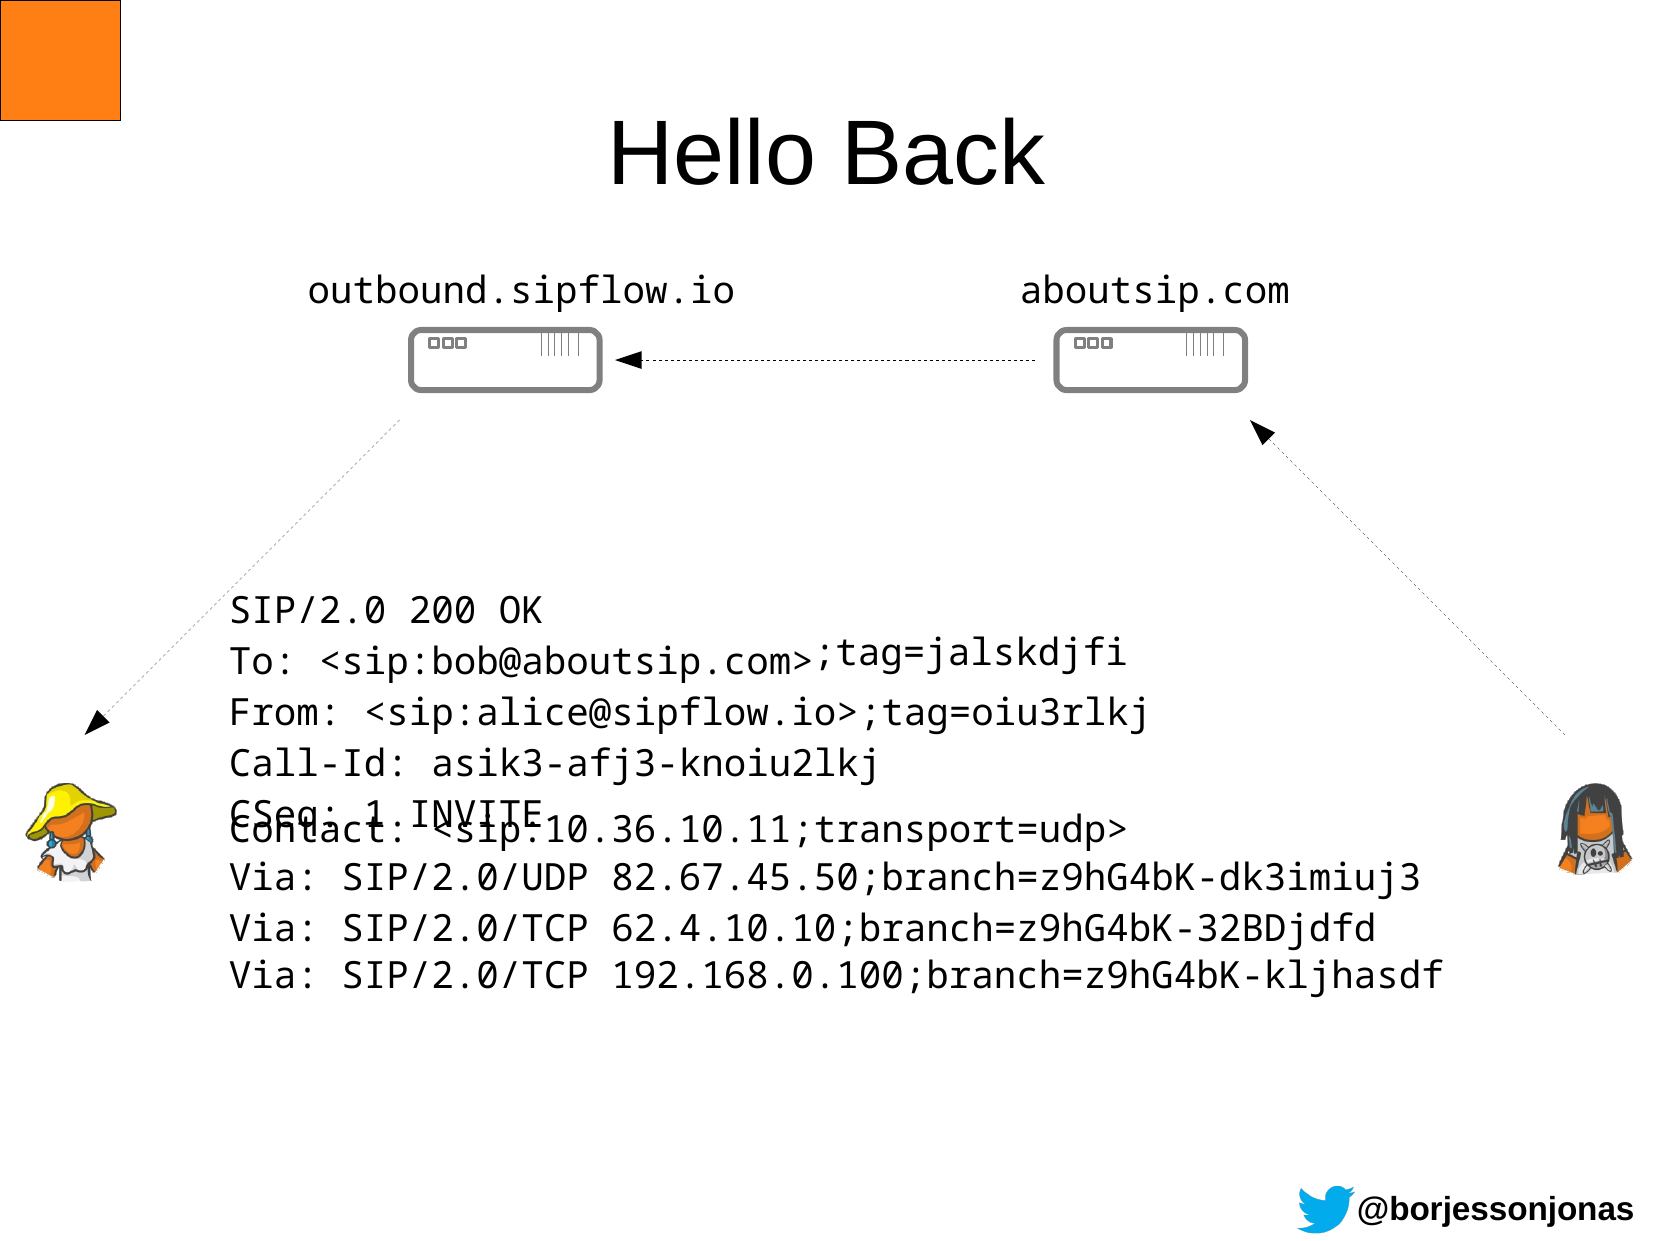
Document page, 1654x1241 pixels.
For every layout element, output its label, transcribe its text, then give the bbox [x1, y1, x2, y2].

text_box ;tag=jalskdjfi [798, 618, 1264, 677]
text_box SIP/2.0 200 OK To: <sip:bob@aboutsip.com> From: <sip:alice@sipflow.io>;tag=oiu3rlkj Call-Id: asik3-afj3-knoiu2lkj CSeq: 1 INVITE [214, 575, 1179, 795]
text_box Contact: <sip:10.36.10.11;transport=udp> [214, 795, 1291, 843]
text_box Via: SIP/2.0/TCP 62.4.10.10;branch=z9hG4bK-32BDjdfd [214, 902, 1535, 953]
picture [1277, 1160, 1375, 1241]
title Hello Back [82, 49, 1571, 257]
text_box Via: SIP/2.0/UDP 82.67.45.50;branch=z9hG4bK-dk3imiuj3 [214, 843, 1535, 902]
text_box Via: SIP/2.0/TCP 192.168.0.100;branch=z9hG4bK-kljhasdf [214, 953, 1535, 1000]
text_box aboutsip.com [1005, 256, 1305, 316]
text_box outbound.sipflow.io [292, 256, 751, 316]
text_box [411, 330, 600, 391]
text_box [1056, 330, 1246, 391]
picture [1542, 779, 1641, 878]
picture [18, 779, 124, 886]
